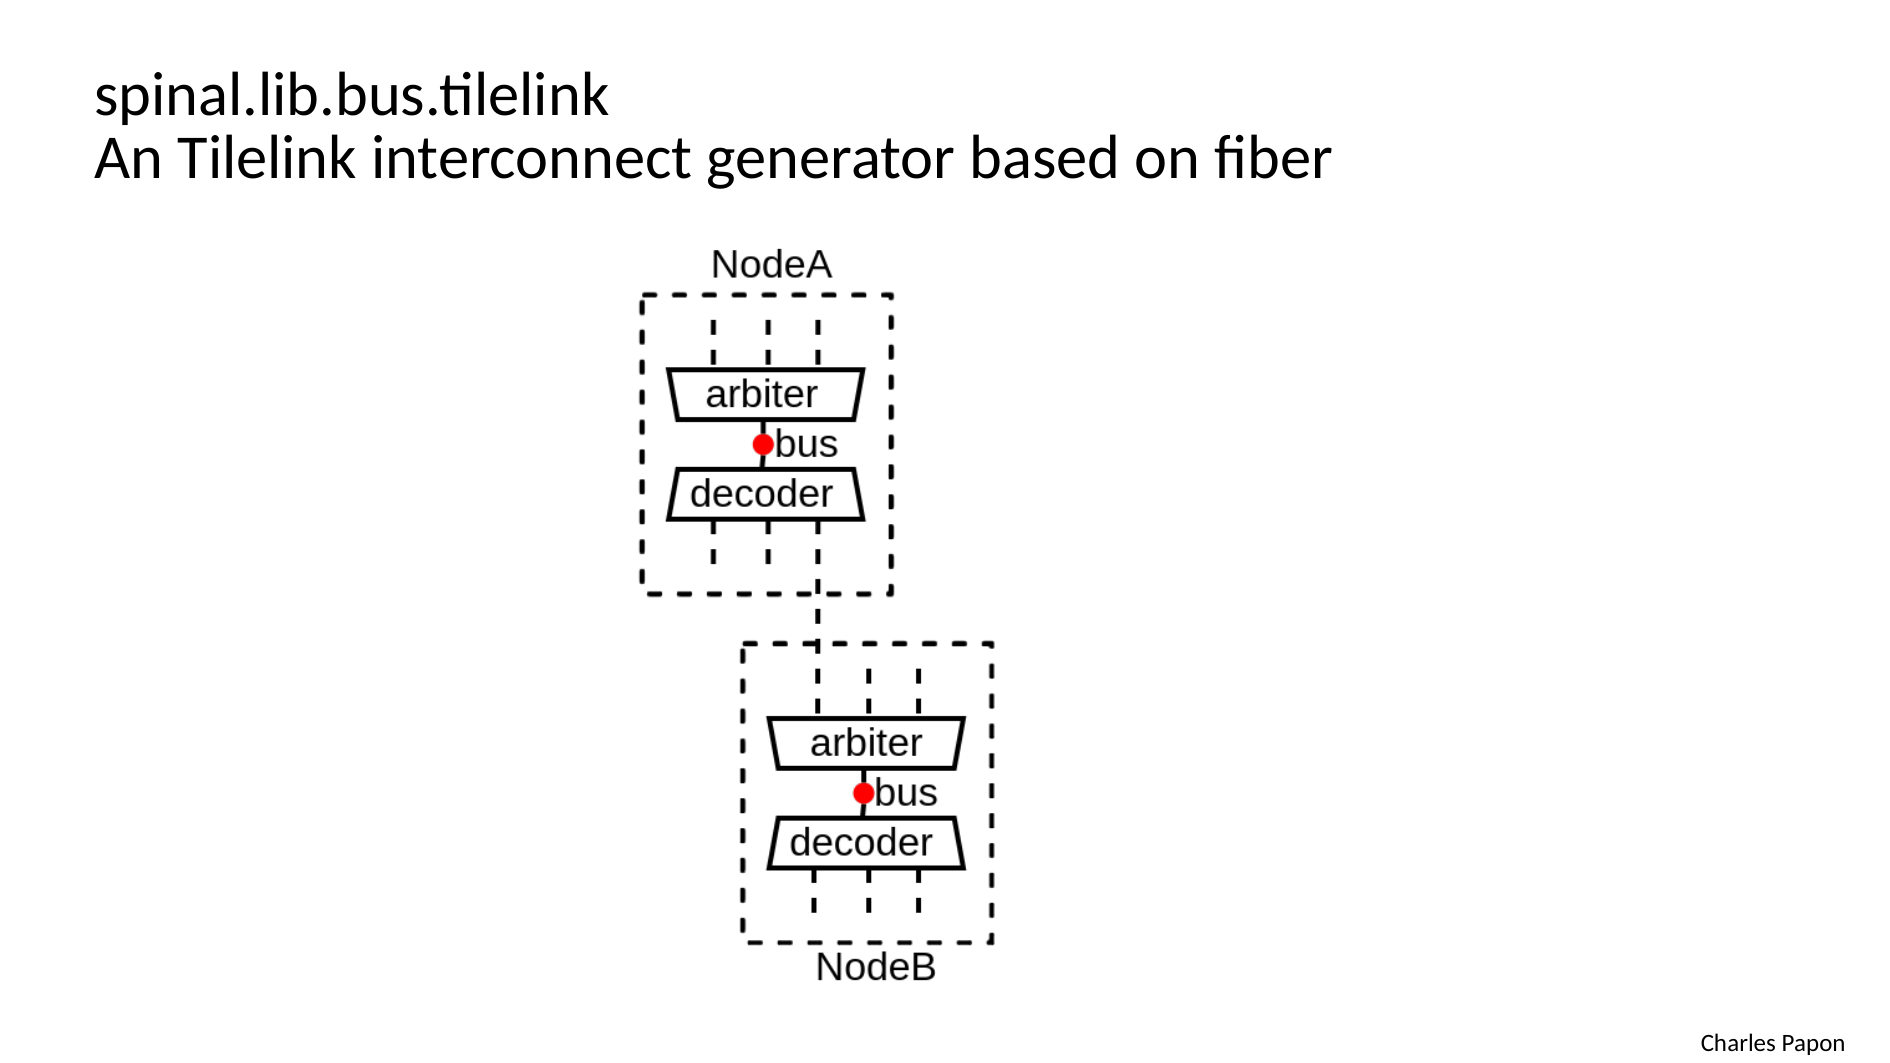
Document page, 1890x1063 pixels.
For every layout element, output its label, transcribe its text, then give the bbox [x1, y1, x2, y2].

picture [590, 188, 1088, 1040]
title spinal.lib.bus.tilelink An Tilelink interconnect generator based on fiber [94, 42, 1796, 220]
title Charles Papon [1700, 956, 1890, 1063]
